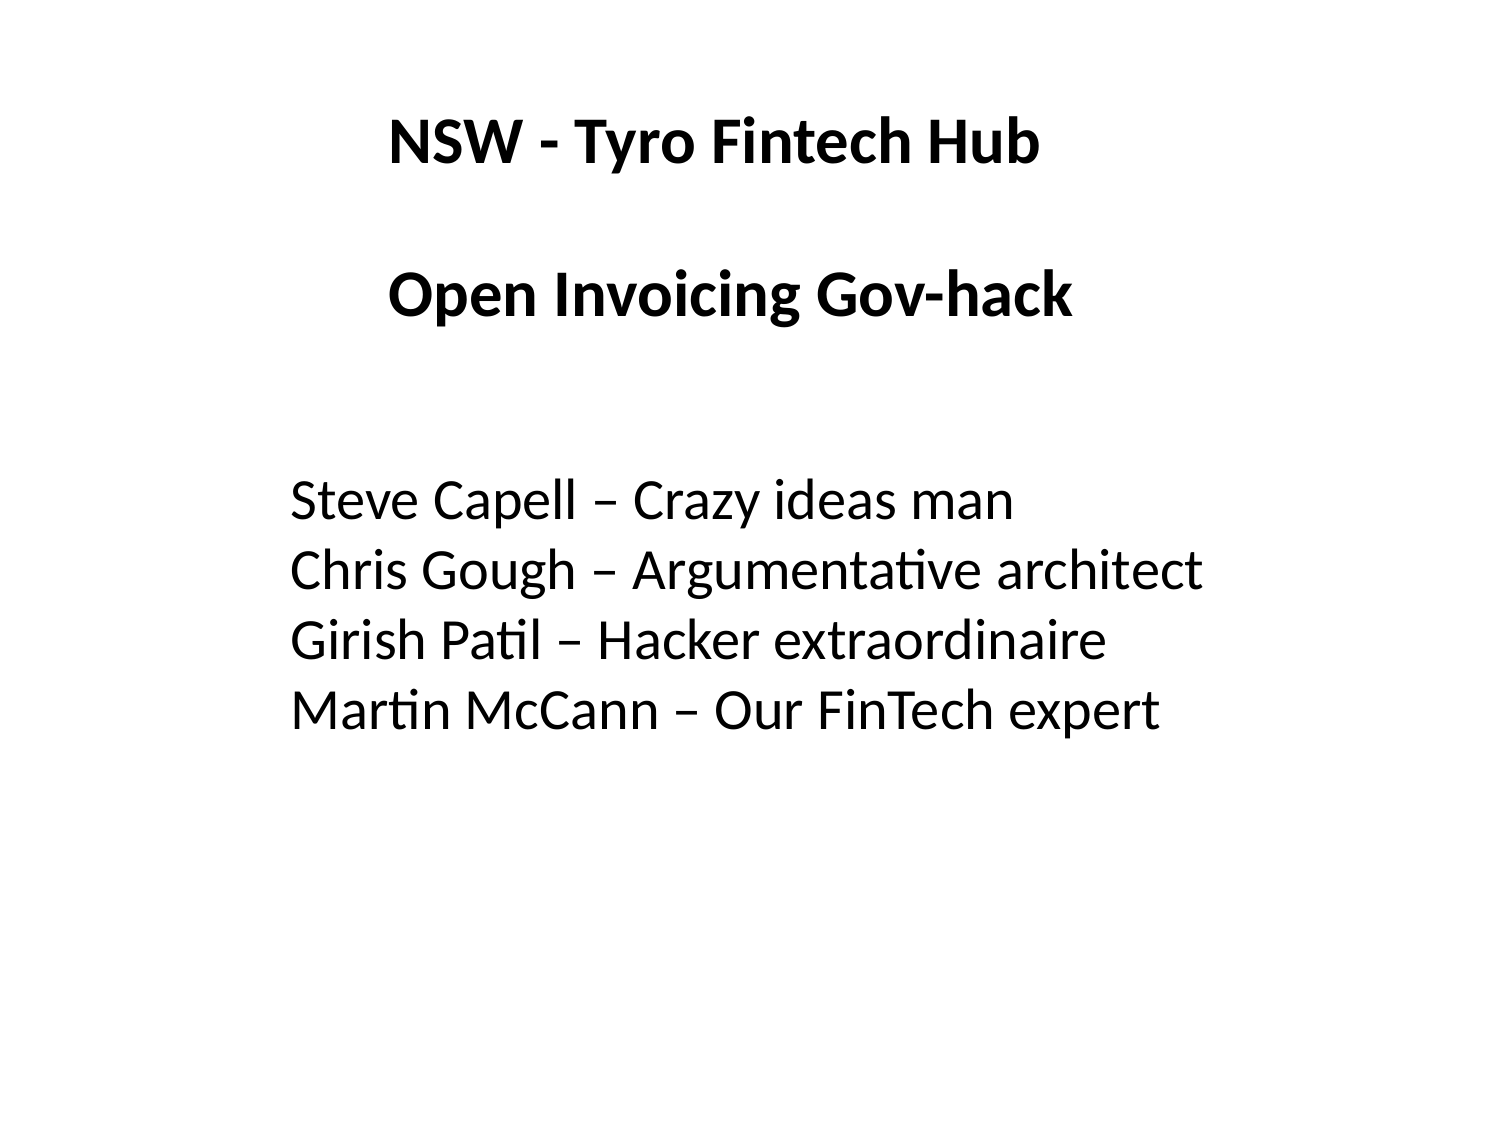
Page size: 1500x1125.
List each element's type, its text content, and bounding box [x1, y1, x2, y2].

text_box Steve Capell – Crazy ideas man Chris Gough – Argumentative architect Girish Patil – Hacker extraordinaire Martin McCann – Our FinTech expert [275, 453, 1220, 749]
text_box NSW - Tyro Fintech Hub [374, 89, 1057, 185]
text_box Open Invoicing Gov-hack [373, 242, 1090, 337]
